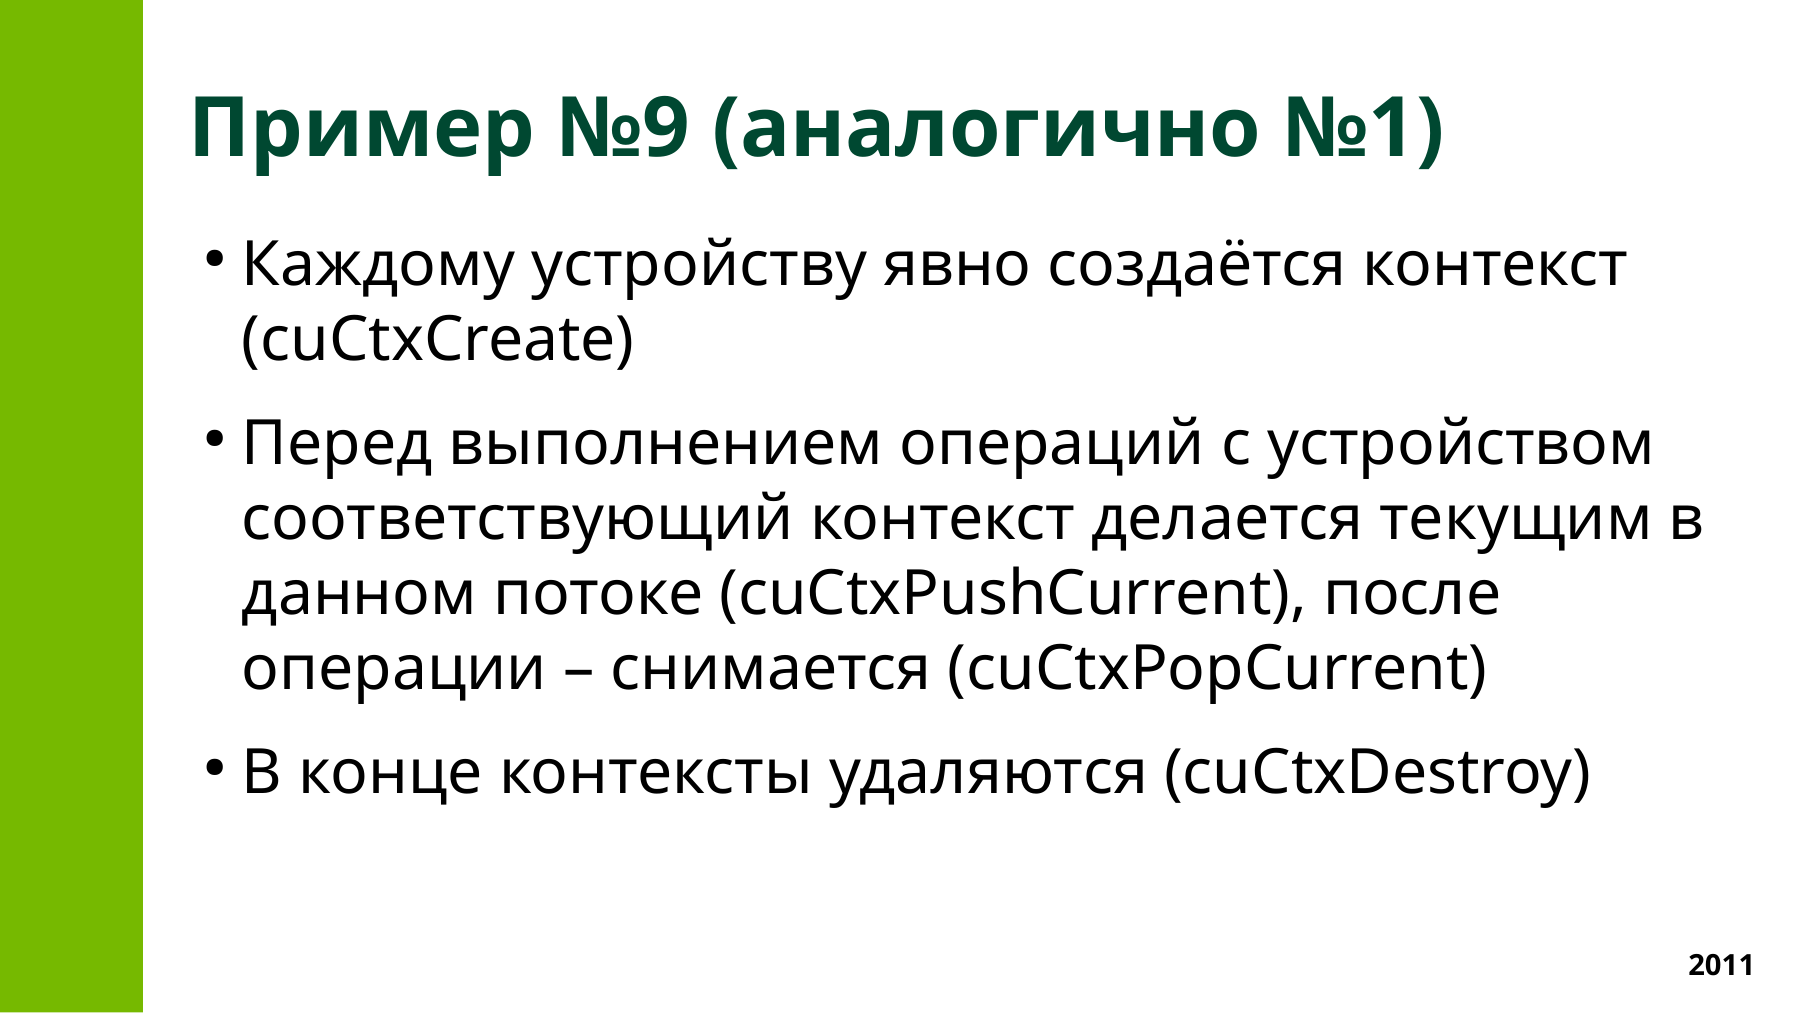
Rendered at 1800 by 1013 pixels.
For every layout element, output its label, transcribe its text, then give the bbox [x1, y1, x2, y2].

list Каждому устройству явно создаётся контекст (cuCtxCreate) Перед выполнением операций с устройством соответствующий контекст делается текущим в данном потоке (cuCtxPushCurrent), после операции – снимается (cuCtxPopCurrent) В конце контексты удаляются (cuCtxDestroy) [188, 215, 1733, 964]
title Пример №9 (аналогично №1) [188, 40, 1733, 211]
